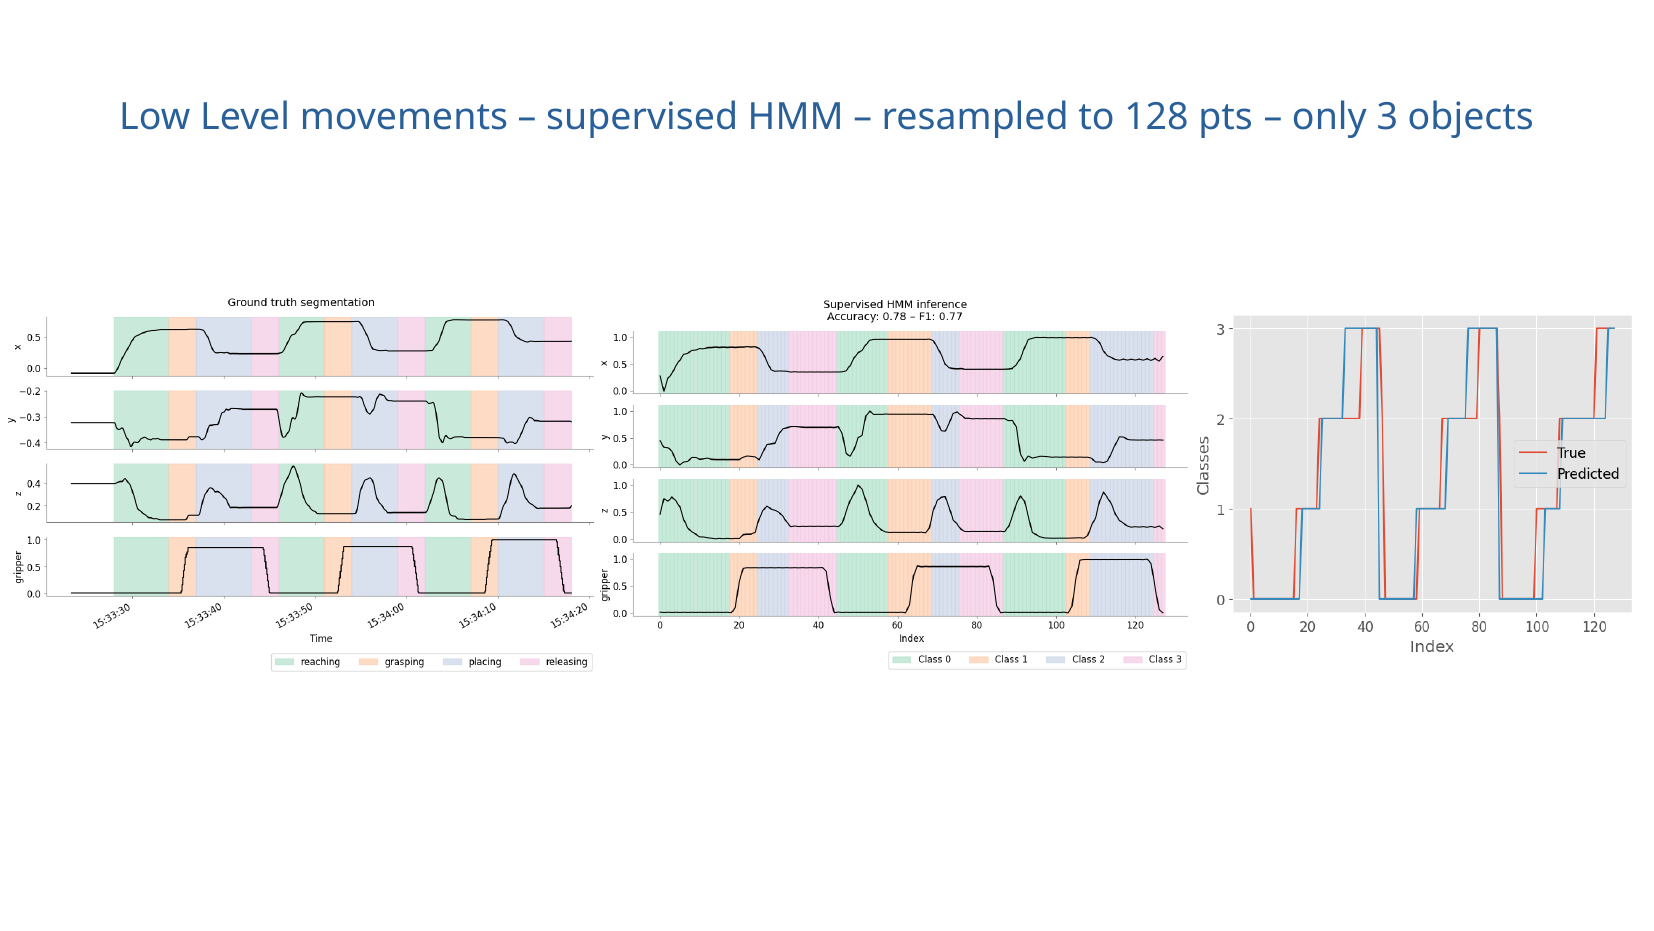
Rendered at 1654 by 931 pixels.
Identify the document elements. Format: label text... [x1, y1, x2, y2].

title Low Level movements – supervised HMM – resampled to 128 pts – only 3 objects [82, 37, 1571, 193]
picture [0, 292, 1639, 676]
